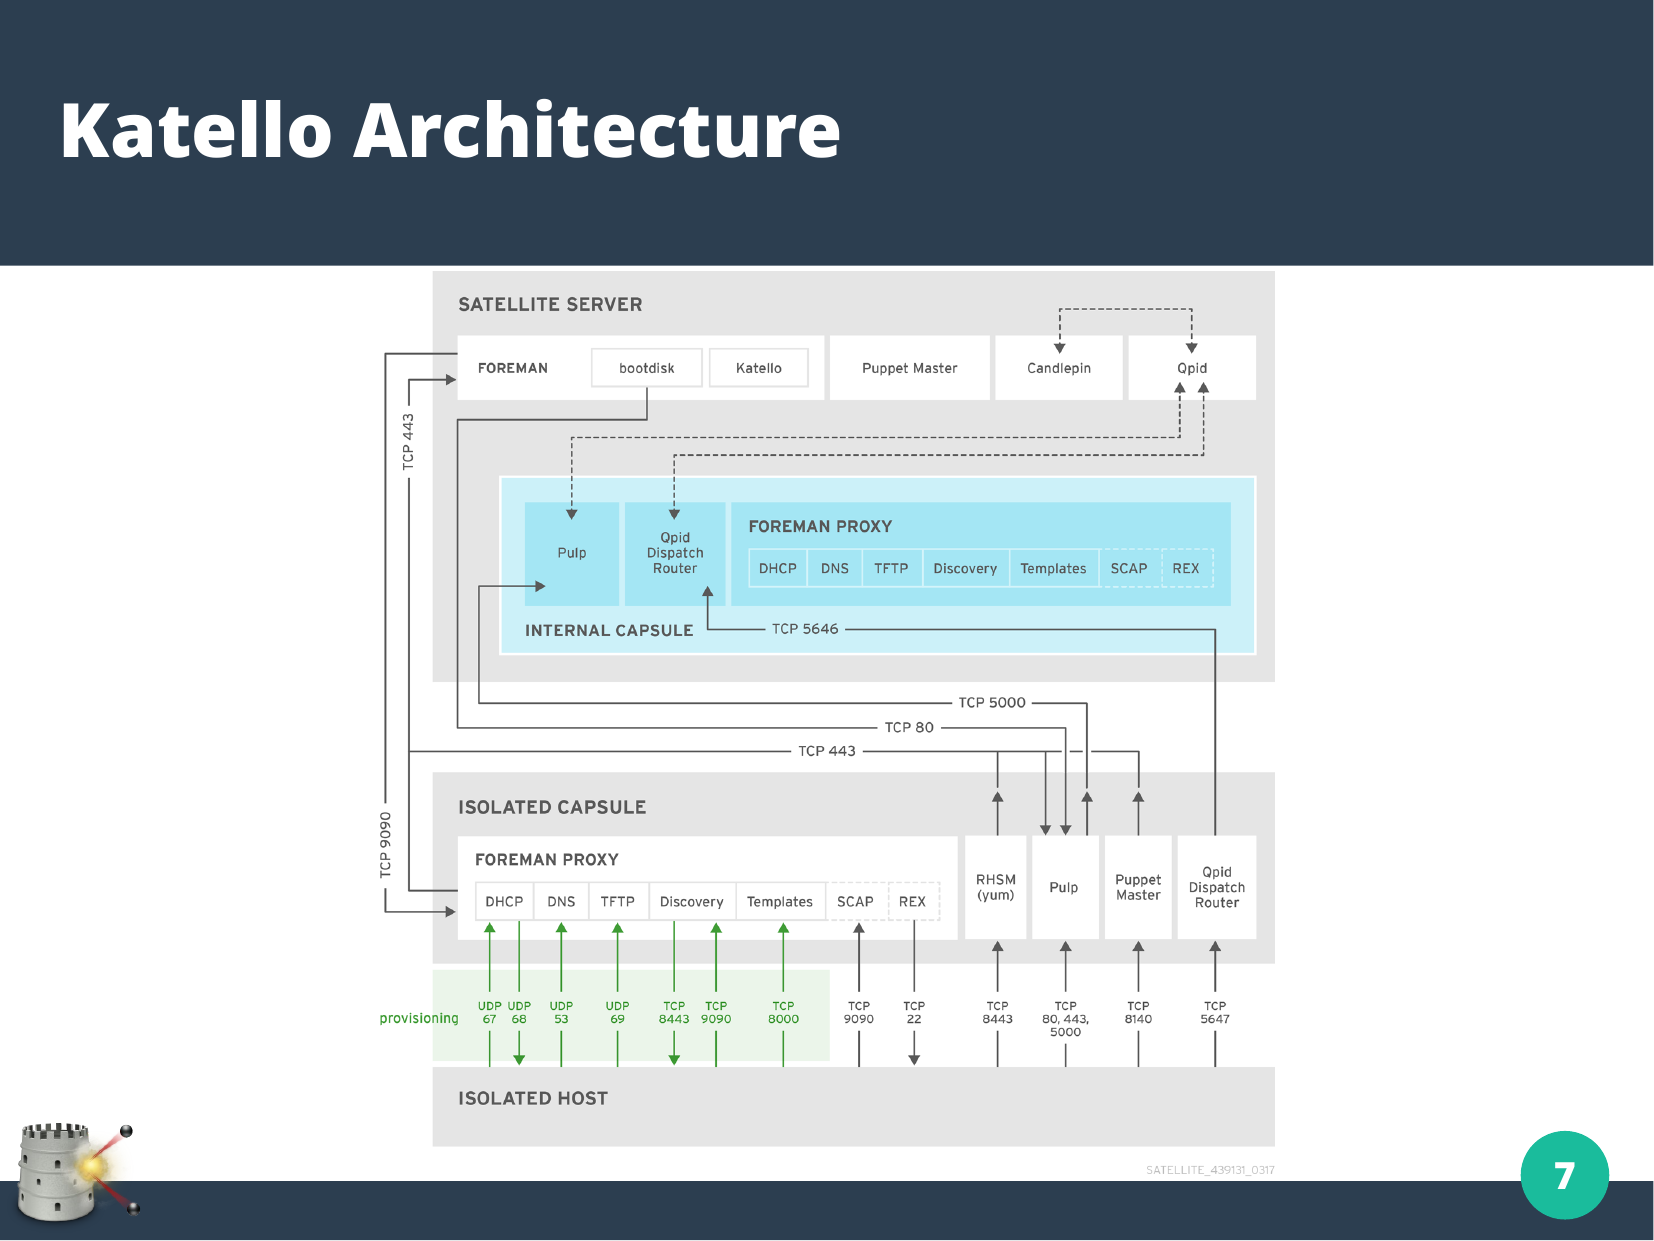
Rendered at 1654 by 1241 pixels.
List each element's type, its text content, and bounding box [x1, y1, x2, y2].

picture [5, 1104, 148, 1241]
picture [379, 271, 1275, 1182]
title Katello Architecture [59, 49, 1595, 207]
